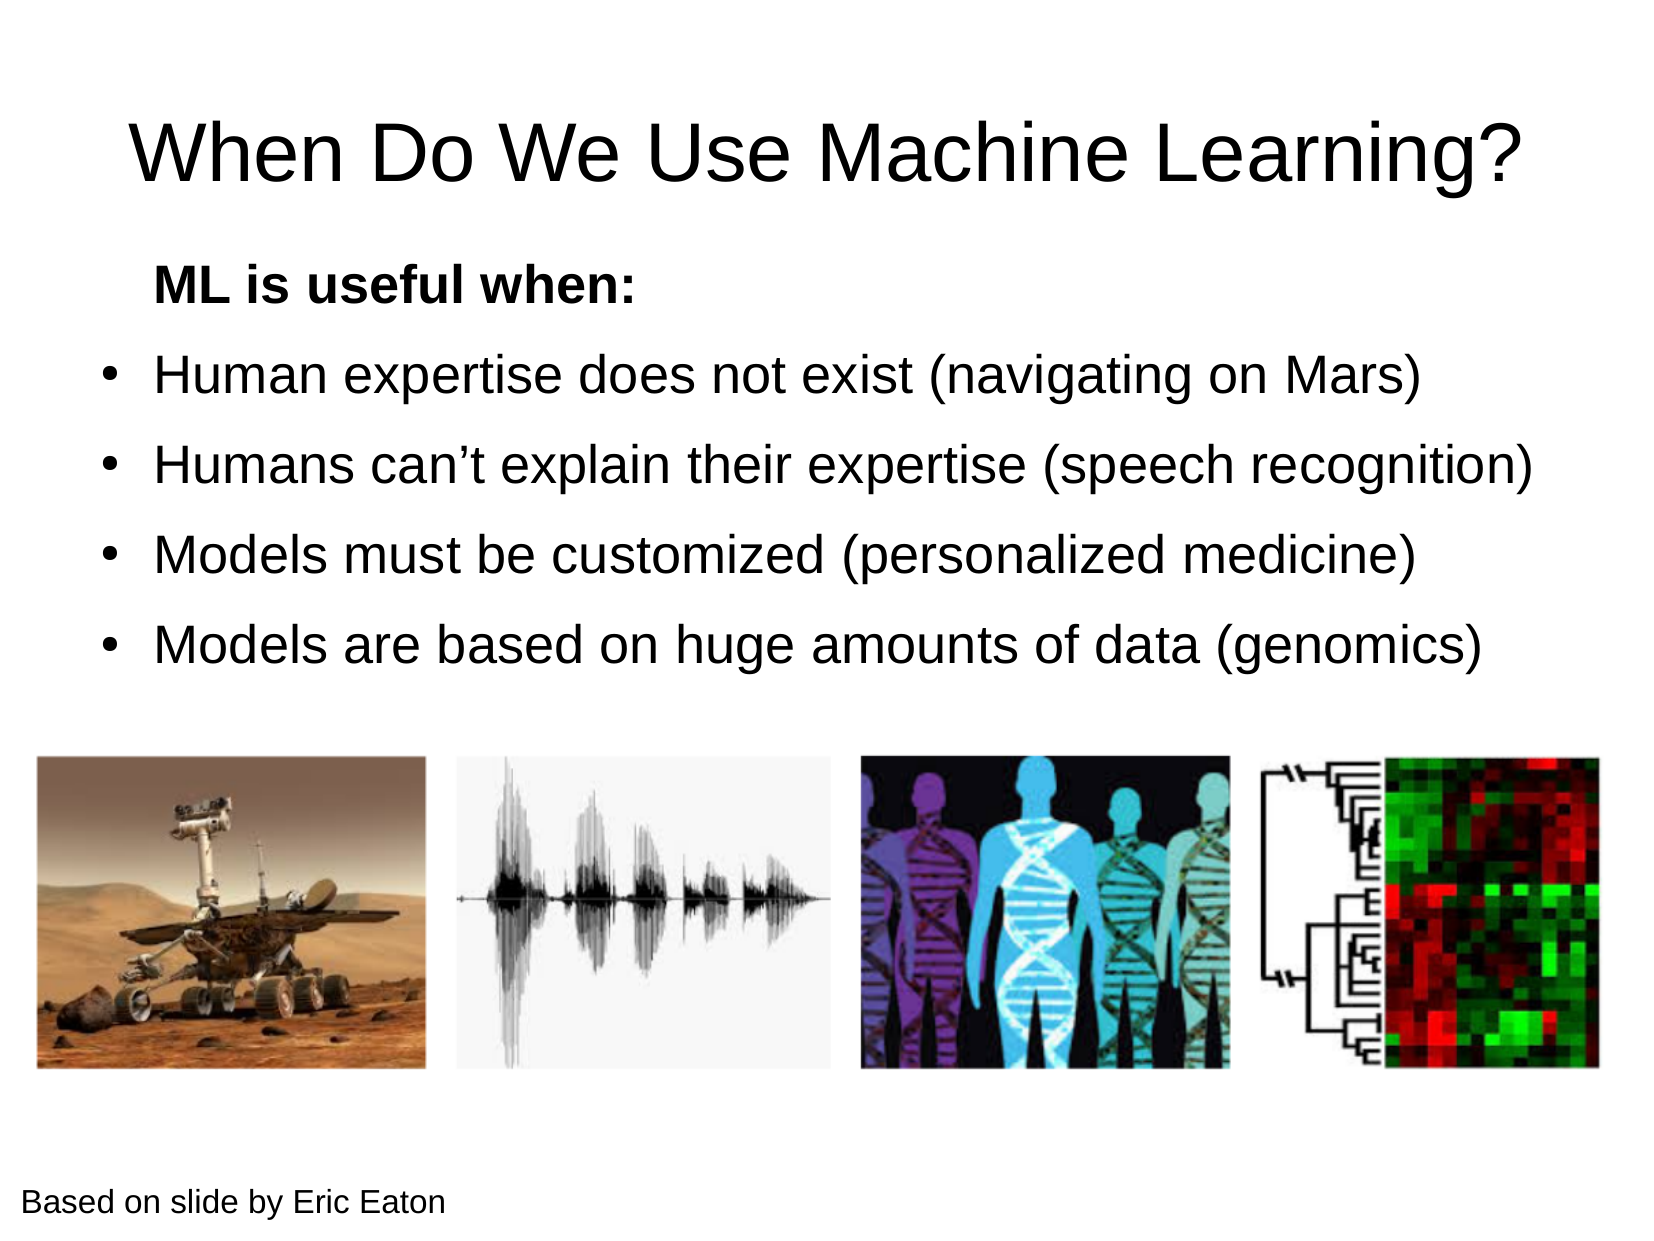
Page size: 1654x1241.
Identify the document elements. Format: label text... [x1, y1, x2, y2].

picture [35, 752, 1605, 1072]
list ML is useful when: Human expertise does not exist (navigating on Mars) Humans can’t explain their expertise (speech recognition) Models must be customized (personalized medicine) Models are based on huge amounts of data (genomics) [82, 254, 1571, 752]
text_box Based on slide by Eric Eaton [5, 1175, 577, 1241]
title When Do We Use Machine Learning? [82, 49, 1571, 254]
